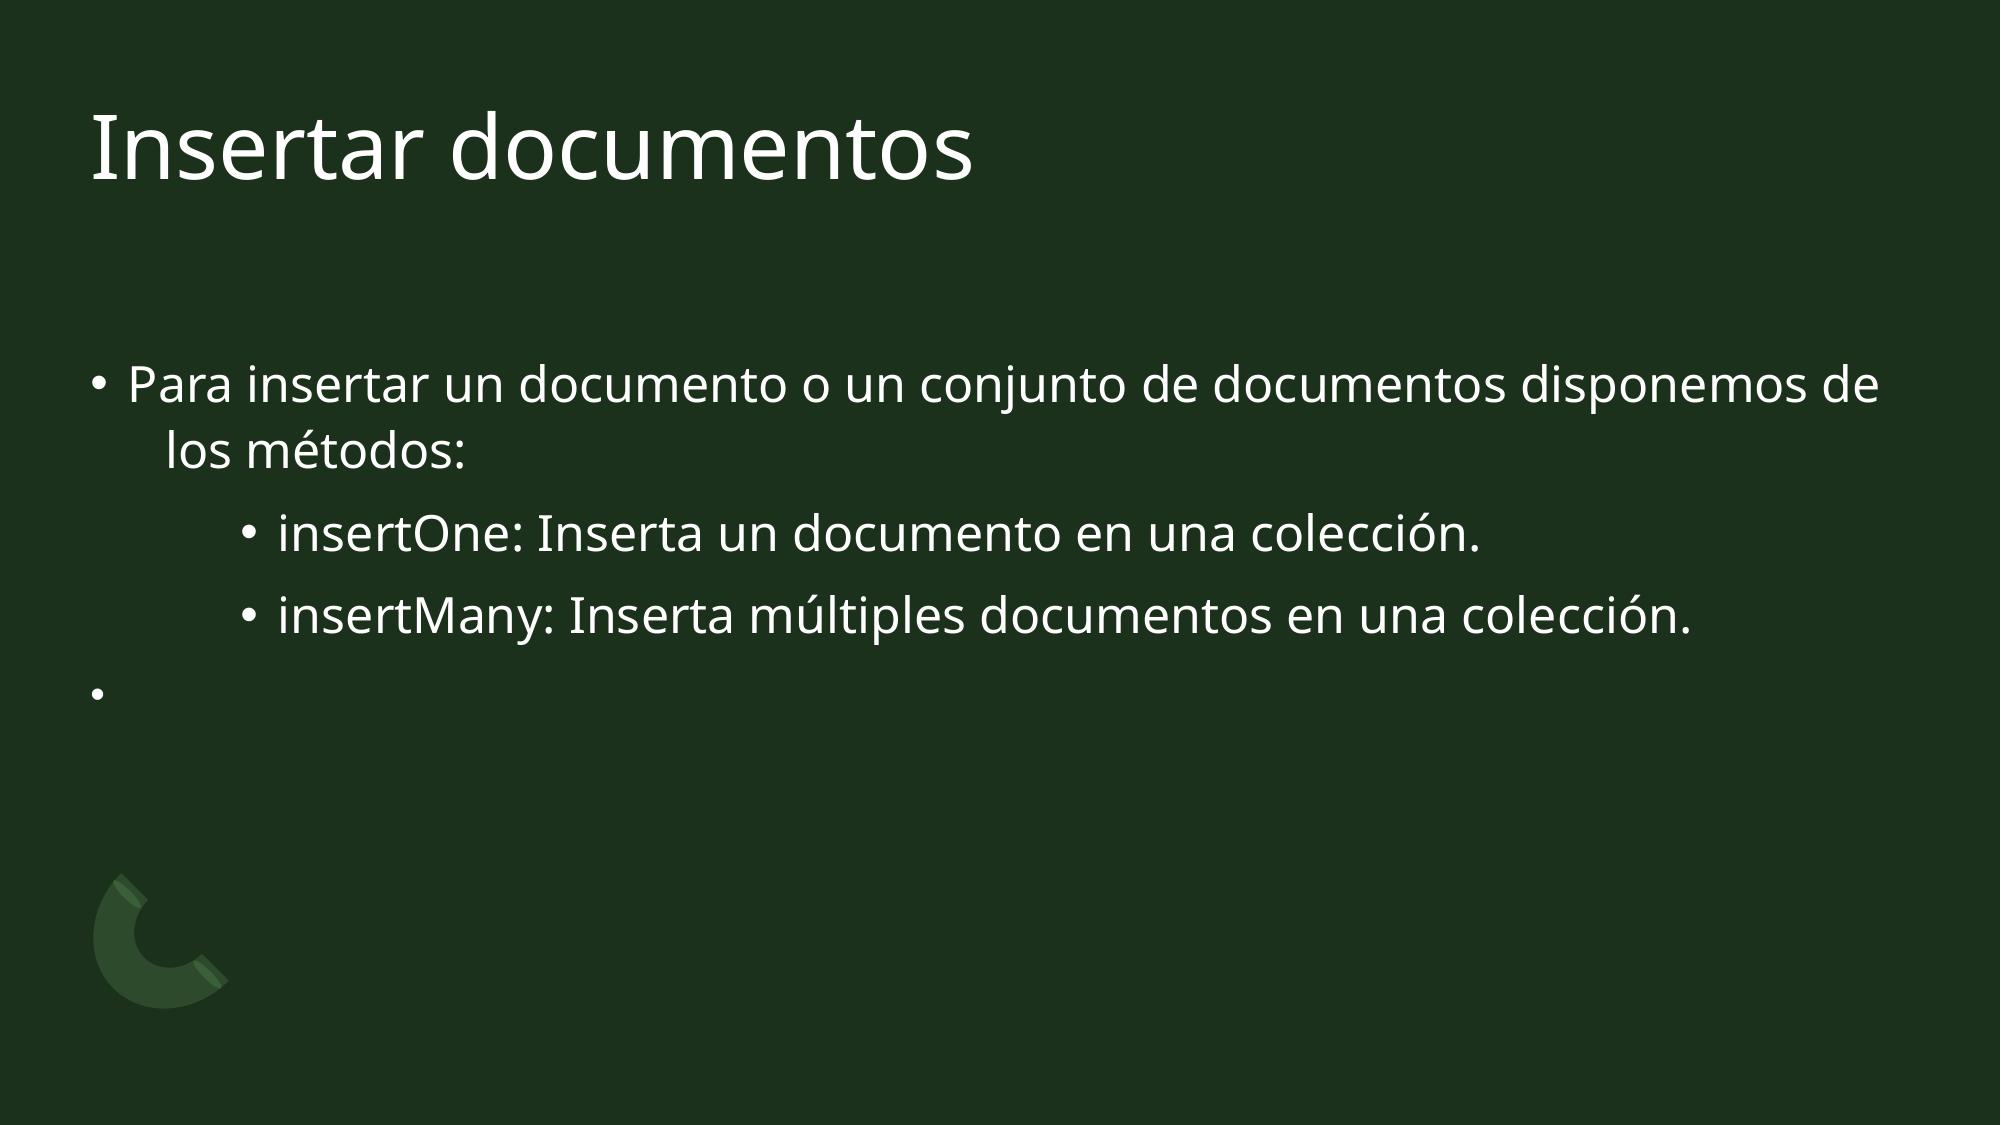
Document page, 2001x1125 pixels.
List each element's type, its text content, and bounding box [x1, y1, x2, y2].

list Para insertar un documento o un conjunto de documentos disponemos de los métodos: insertOne: Inserta un documento en una colección. insertMany: Inserta múltiples documentos en una colección. [90, 346, 1910, 1000]
title Insertar documentos [90, 90, 1910, 309]
